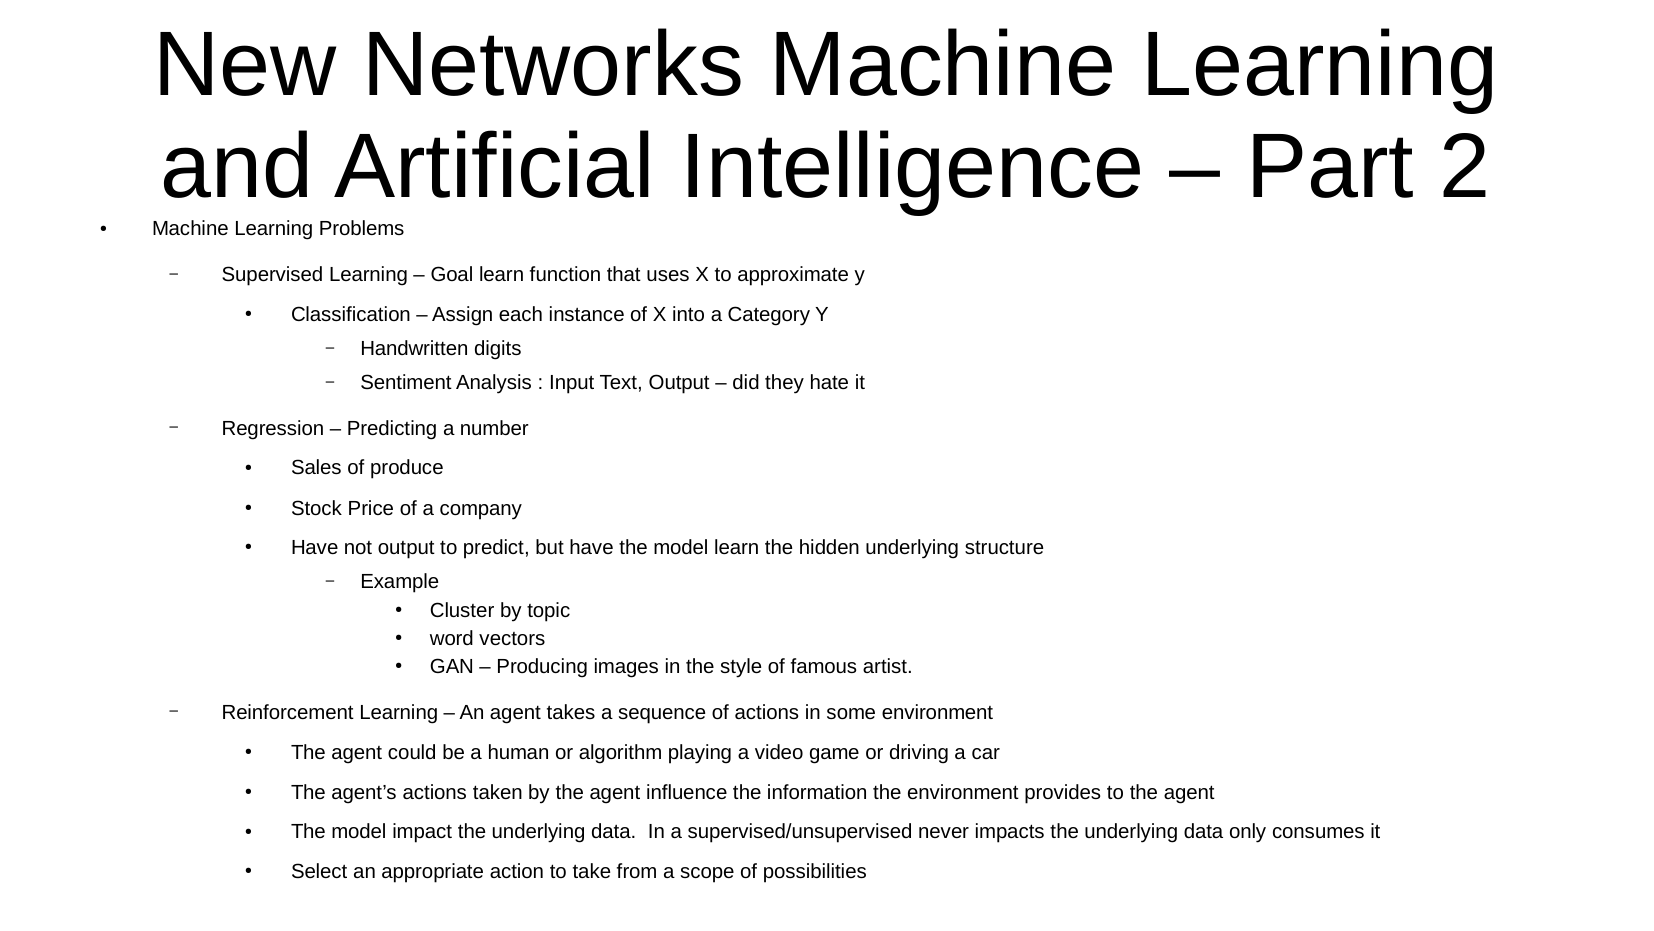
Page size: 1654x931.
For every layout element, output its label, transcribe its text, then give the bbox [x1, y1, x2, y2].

title New Networks Machine Learning and Artificial Intelligence – Part 2 [82, 12, 1571, 217]
list Machine Learning Problems Supervised Learning – Goal learn function that uses X to approximate y Classification – Assign each instance of X into a Category Y Handwritten digits Sentiment Analysis : Input Text, Output – did they hate it Regression – Predicting a number Sales of produce Stock Price of a company Have not output to predict, but have the model learn the hidden underlying structure Example Cluster by topic word vectors GAN – Producing images in the style of famous artist. Reinforcement Learning – An agent takes a sequence of actions in some environment The agent could be a human or algorithm playing a video game or driving a car The agent’s actions taken by the agent influence the information the environment provides to the agent The model impact the underlying data. In a supervised/unsupervised never impacts the underlying data only consumes it Select an appropriate action to take from a scope of possibilities [82, 217, 1621, 886]
